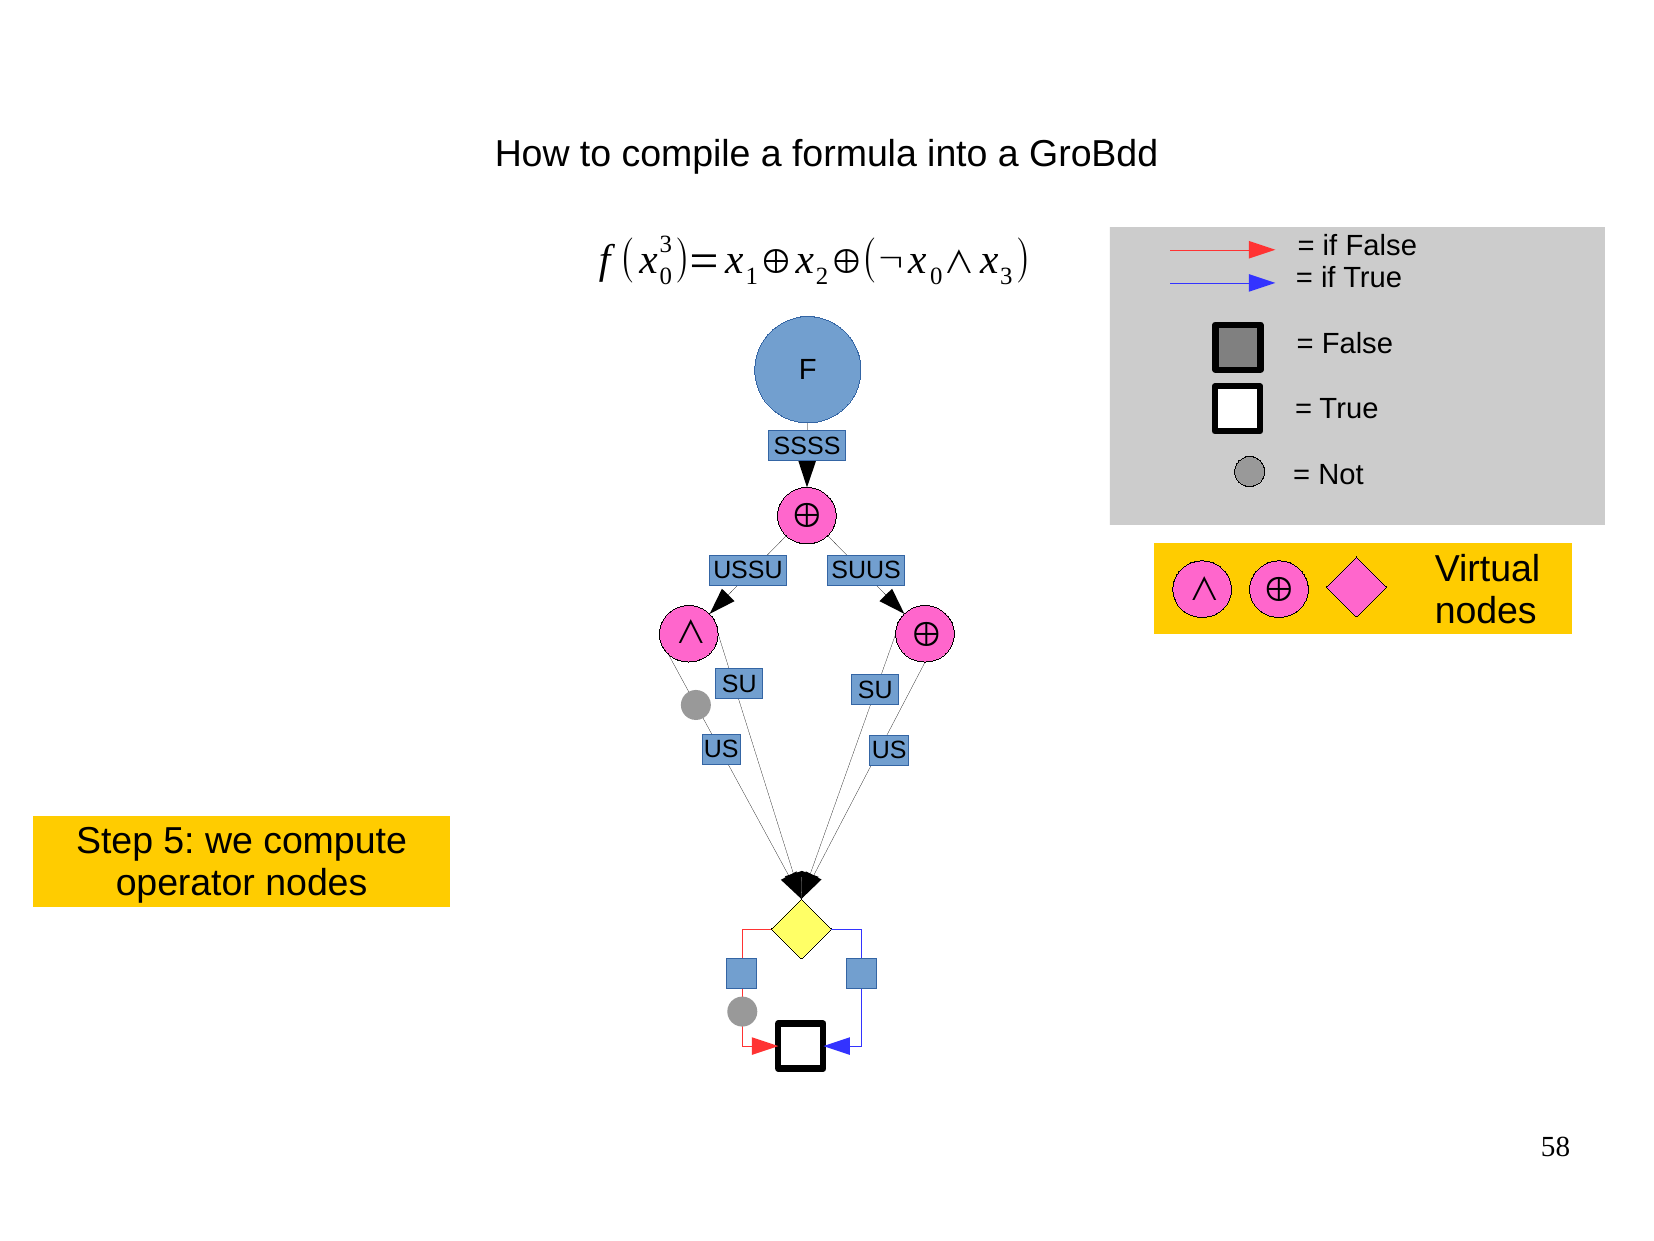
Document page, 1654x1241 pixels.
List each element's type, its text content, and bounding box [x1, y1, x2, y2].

text_box [680, 689, 711, 721]
chart [590, 257, 1036, 289]
text_box [830, 498, 837, 533]
text_box [1234, 456, 1265, 487]
text_box SU [851, 674, 899, 705]
text_box [1215, 386, 1261, 432]
text_box [727, 996, 758, 1027]
text_box [895, 616, 902, 652]
text_box [846, 958, 877, 989]
chart [782, 490, 830, 537]
chart [1181, 563, 1229, 610]
chart [902, 608, 950, 655]
text_box [669, 653, 711, 663]
text_box [787, 537, 826, 544]
text_box USSU [709, 555, 787, 586]
text_box US [702, 734, 741, 765]
text_box SU [715, 668, 763, 699]
title How to compile a formula into a GroBdd [82, 49, 1571, 257]
text_box [1215, 324, 1261, 370]
text_box [659, 613, 668, 654]
chart [1254, 563, 1302, 610]
text_box = if False = if True = False = True = Not [1109, 227, 1605, 525]
text_box [777, 500, 782, 531]
text_box SSSS [768, 430, 846, 461]
text_box F [754, 316, 861, 423]
chart [668, 606, 716, 653]
text_box [905, 655, 945, 662]
text_box [726, 958, 757, 989]
text_box [771, 899, 832, 959]
text_box [778, 1023, 824, 1069]
text_box Virtual nodes [1420, 540, 1571, 639]
text_box Step 5: we compute operator nodes [33, 816, 450, 907]
text_box [950, 619, 955, 649]
text_box US [869, 735, 909, 766]
text_box SUUS [827, 555, 905, 586]
text_box [1154, 543, 1420, 634]
